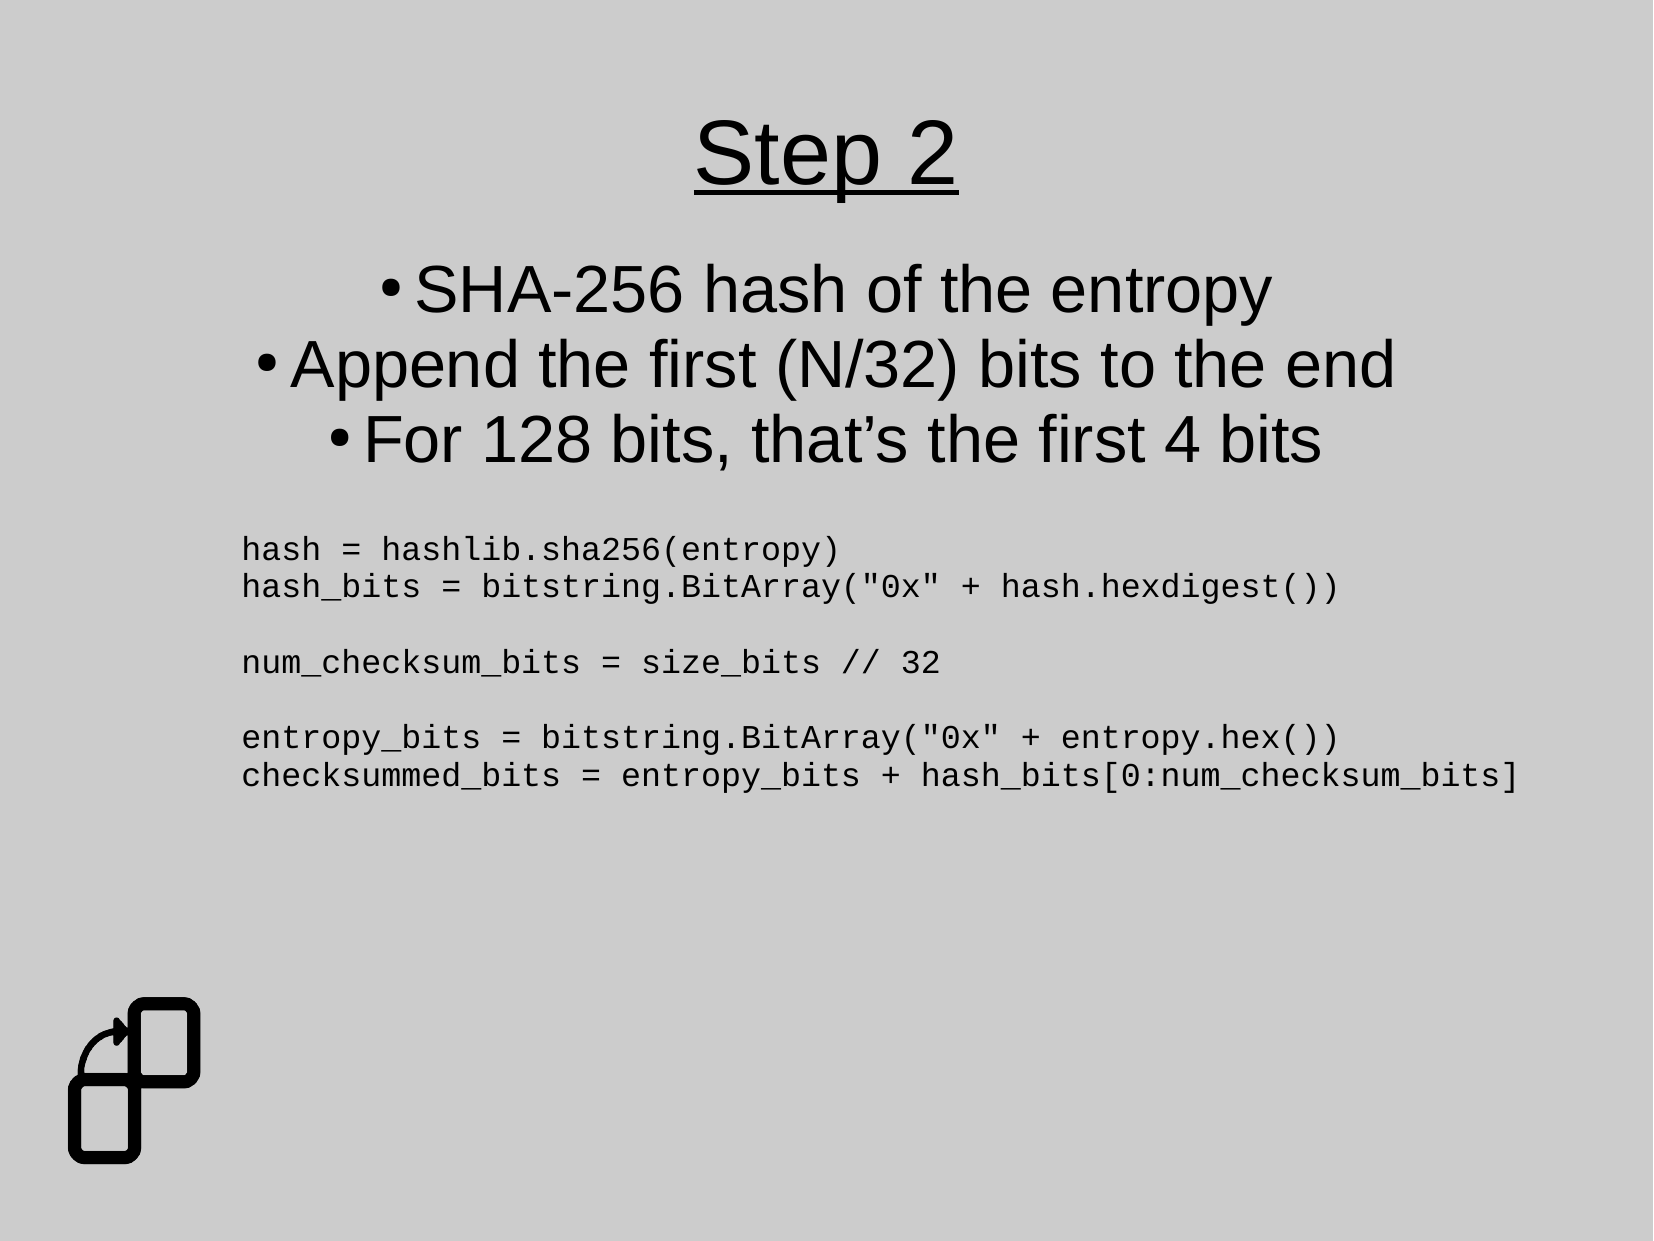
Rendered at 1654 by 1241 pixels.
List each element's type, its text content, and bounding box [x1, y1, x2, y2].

title Step 2 [82, 49, 1571, 240]
picture [42, 990, 223, 1171]
text_box hash = hashlib.sha256(entropy) hash_bits = bitstring.BitArray("0x" + hash.hexdigest()) num_checksum_bits = size_bits // 32 entropy_bits = bitstring.BitArray("0x" + entropy.hex()) checksummed_bits = entropy_bits + hash_bits[0:num_checksum_bits] [165, 525, 1561, 993]
subtitle SHA-256 hash of the entropy Append the first (N/32) bits to the end For 128 bits, that’s the first 4 bits [82, 240, 1571, 616]
